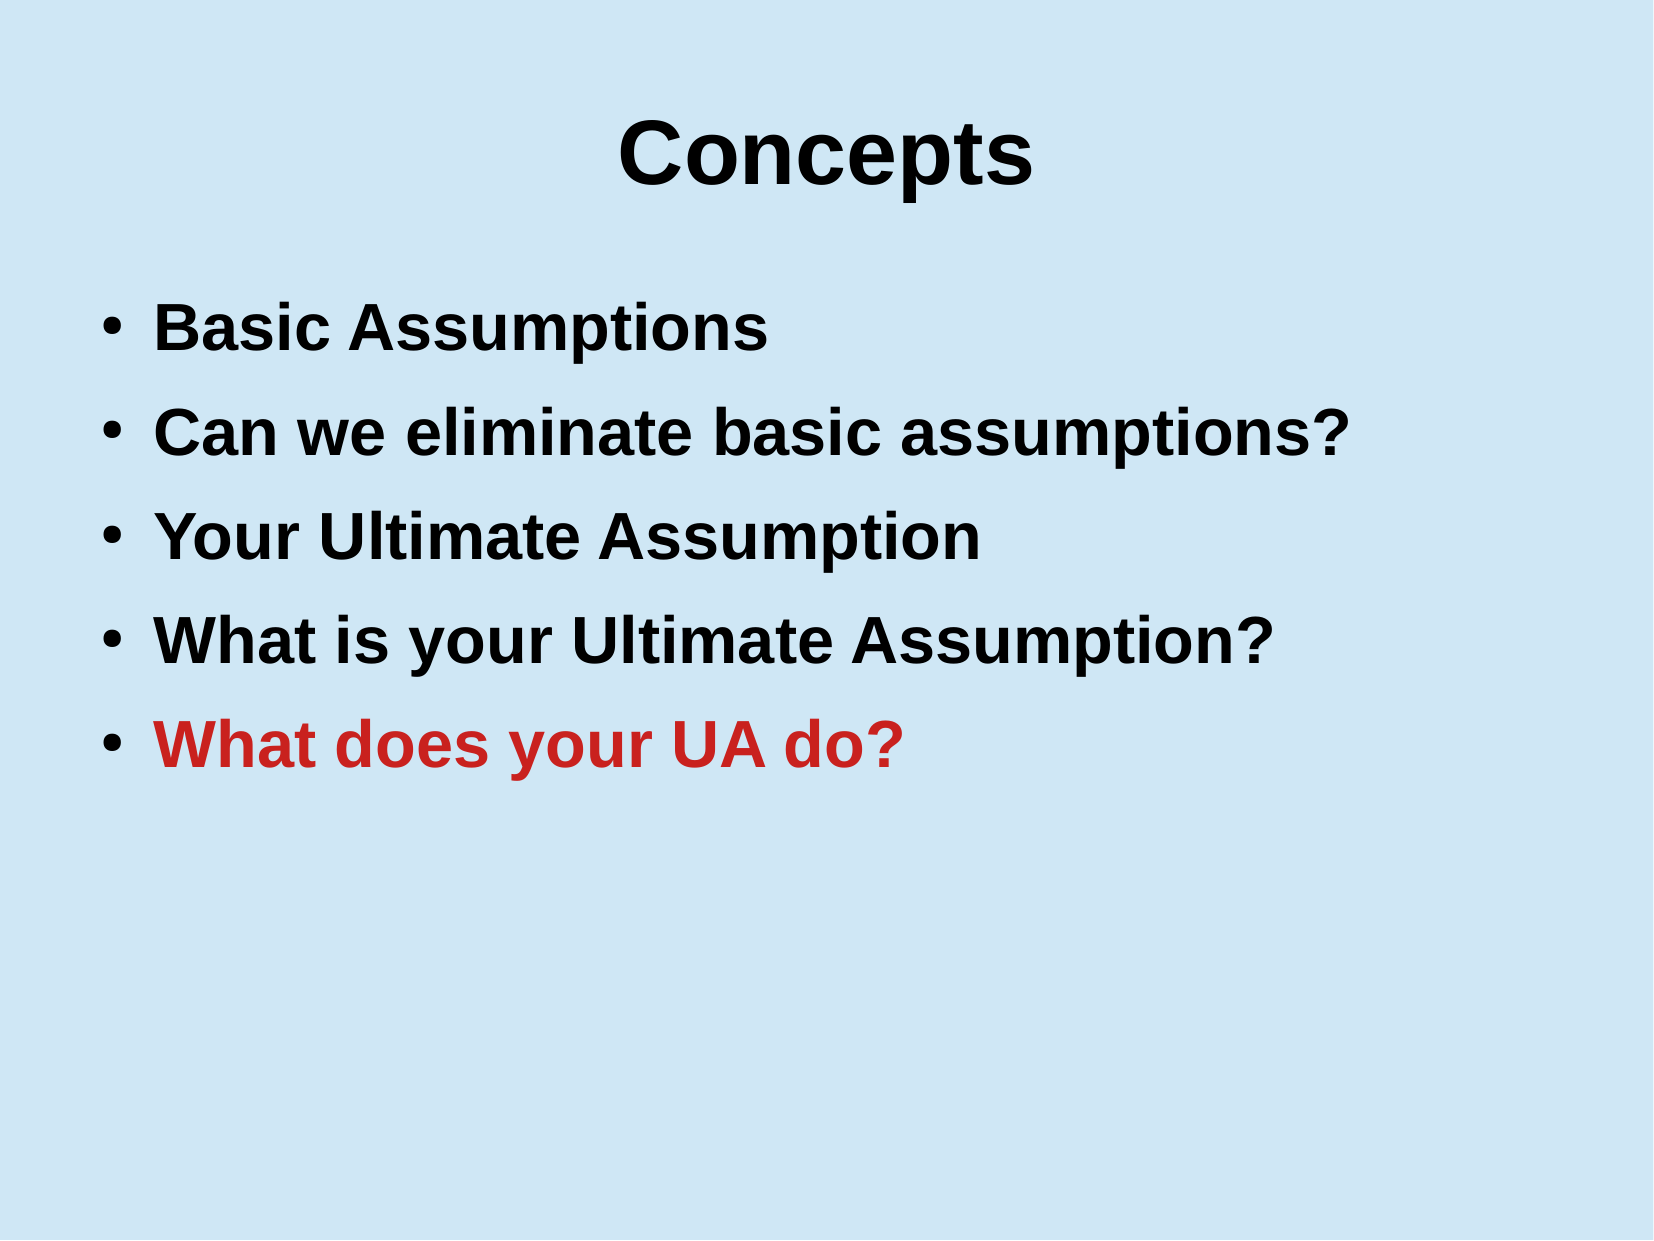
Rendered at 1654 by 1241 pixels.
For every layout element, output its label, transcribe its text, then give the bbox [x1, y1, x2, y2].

list Basic Assumptions Can we eliminate basic assumptions? Your Ultimate Assumption What is your Ultimate Assumption? What does your UA do? [82, 290, 1571, 1010]
title Concepts [82, 49, 1571, 257]
